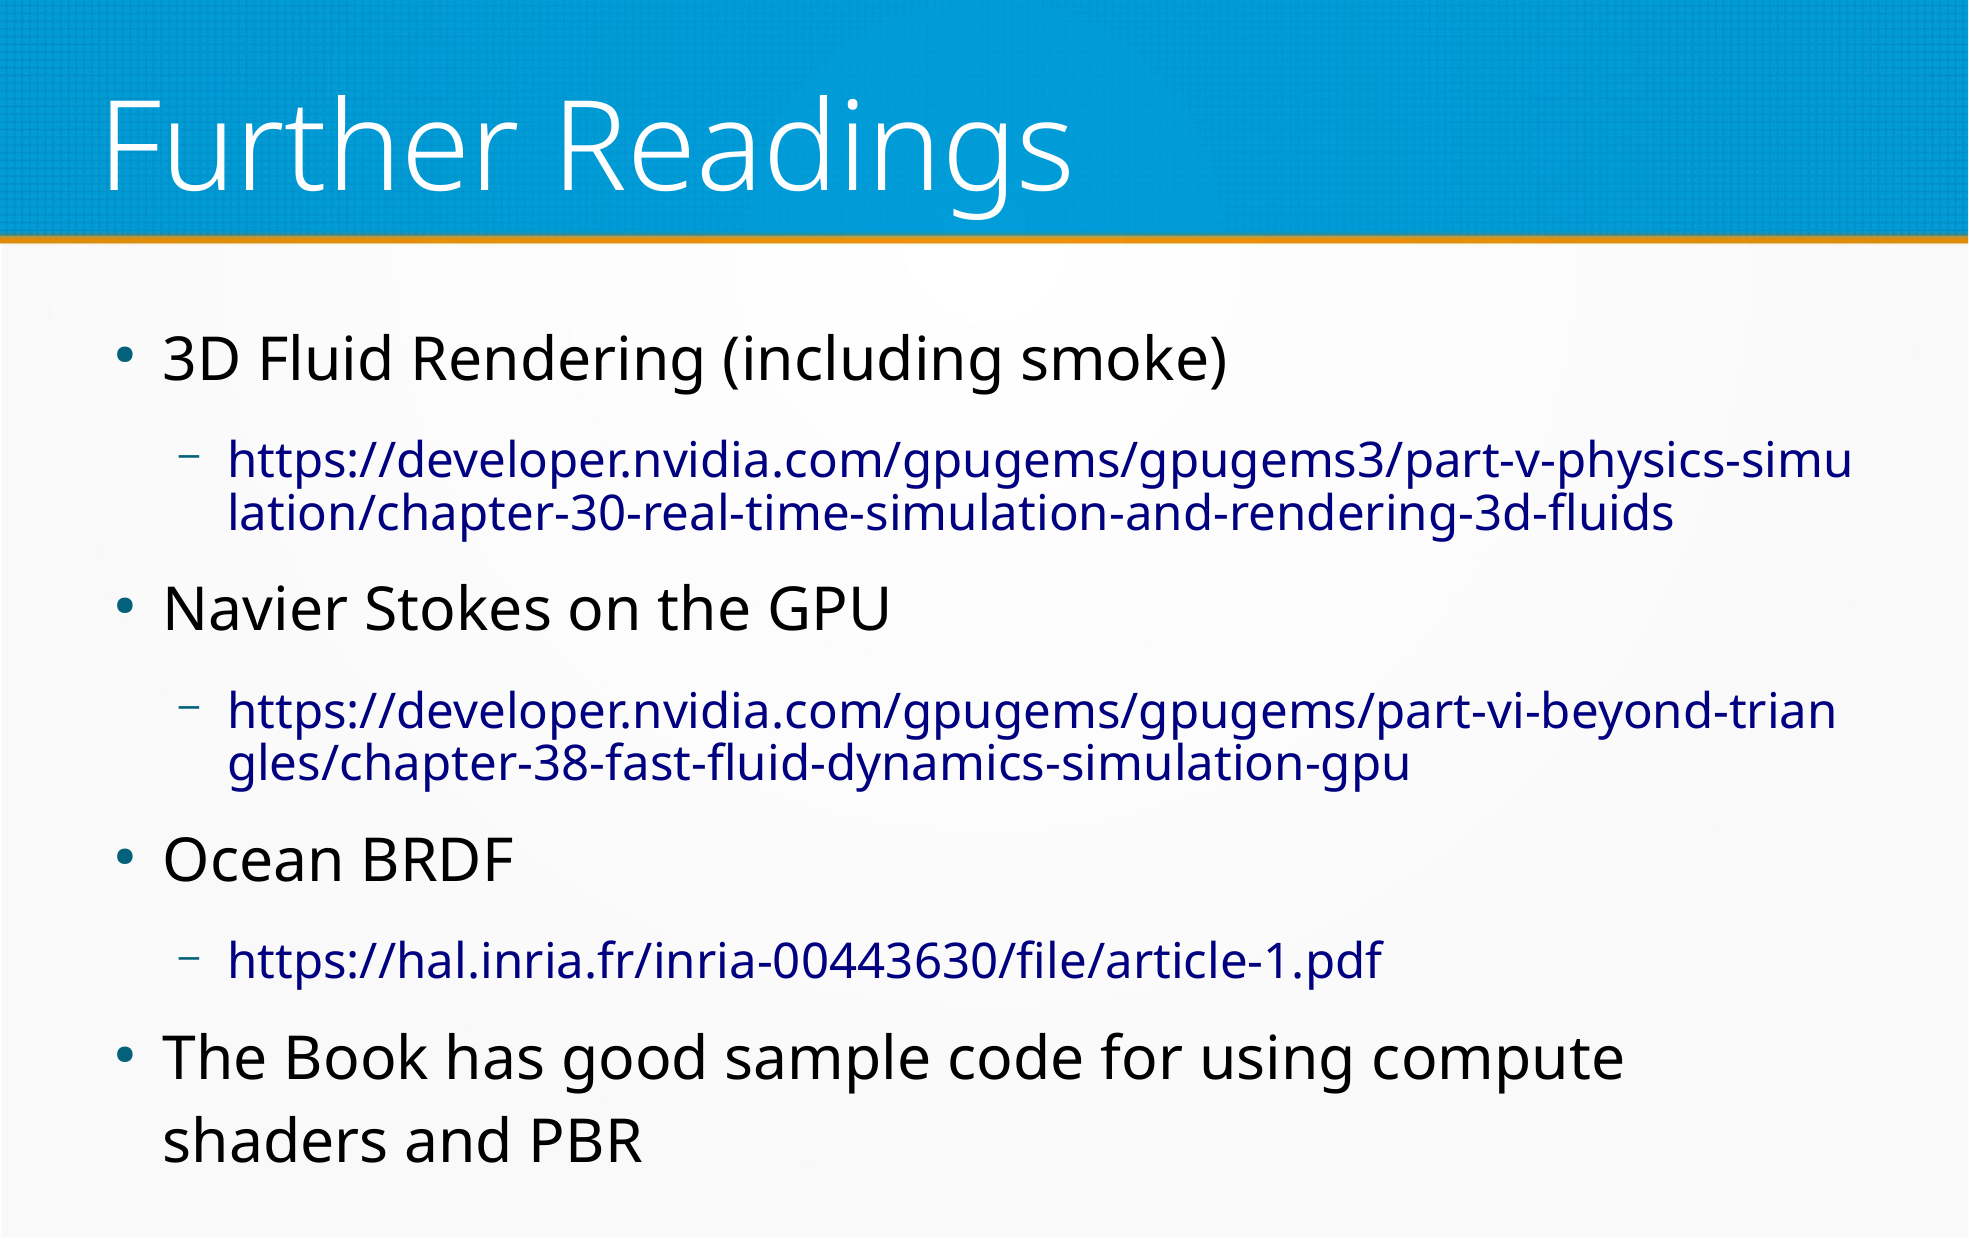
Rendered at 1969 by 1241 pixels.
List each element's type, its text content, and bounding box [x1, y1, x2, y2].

picture [0, 233, 1969, 1241]
title Further Readings [98, 19, 1870, 228]
list 3D Fluid Rendering (including smoke) https://developer.nvidia.com/gpugems/gpugems3/part-v-physics-simulation/chapter-30-real-time-simulation-and-rendering-3d-fluids Navier Stokes on the GPU https://developer.nvidia.com/gpugems/gpugems/part-vi-beyond-triangles/chapter-38-fast-fluid-dynamics-simulation-gpu Ocean BRDF https://hal.inria.fr/inria-00443630/file/article-1.pdf The Book has good sample code for using compute shaders and PBR [98, 315, 1860, 1081]
